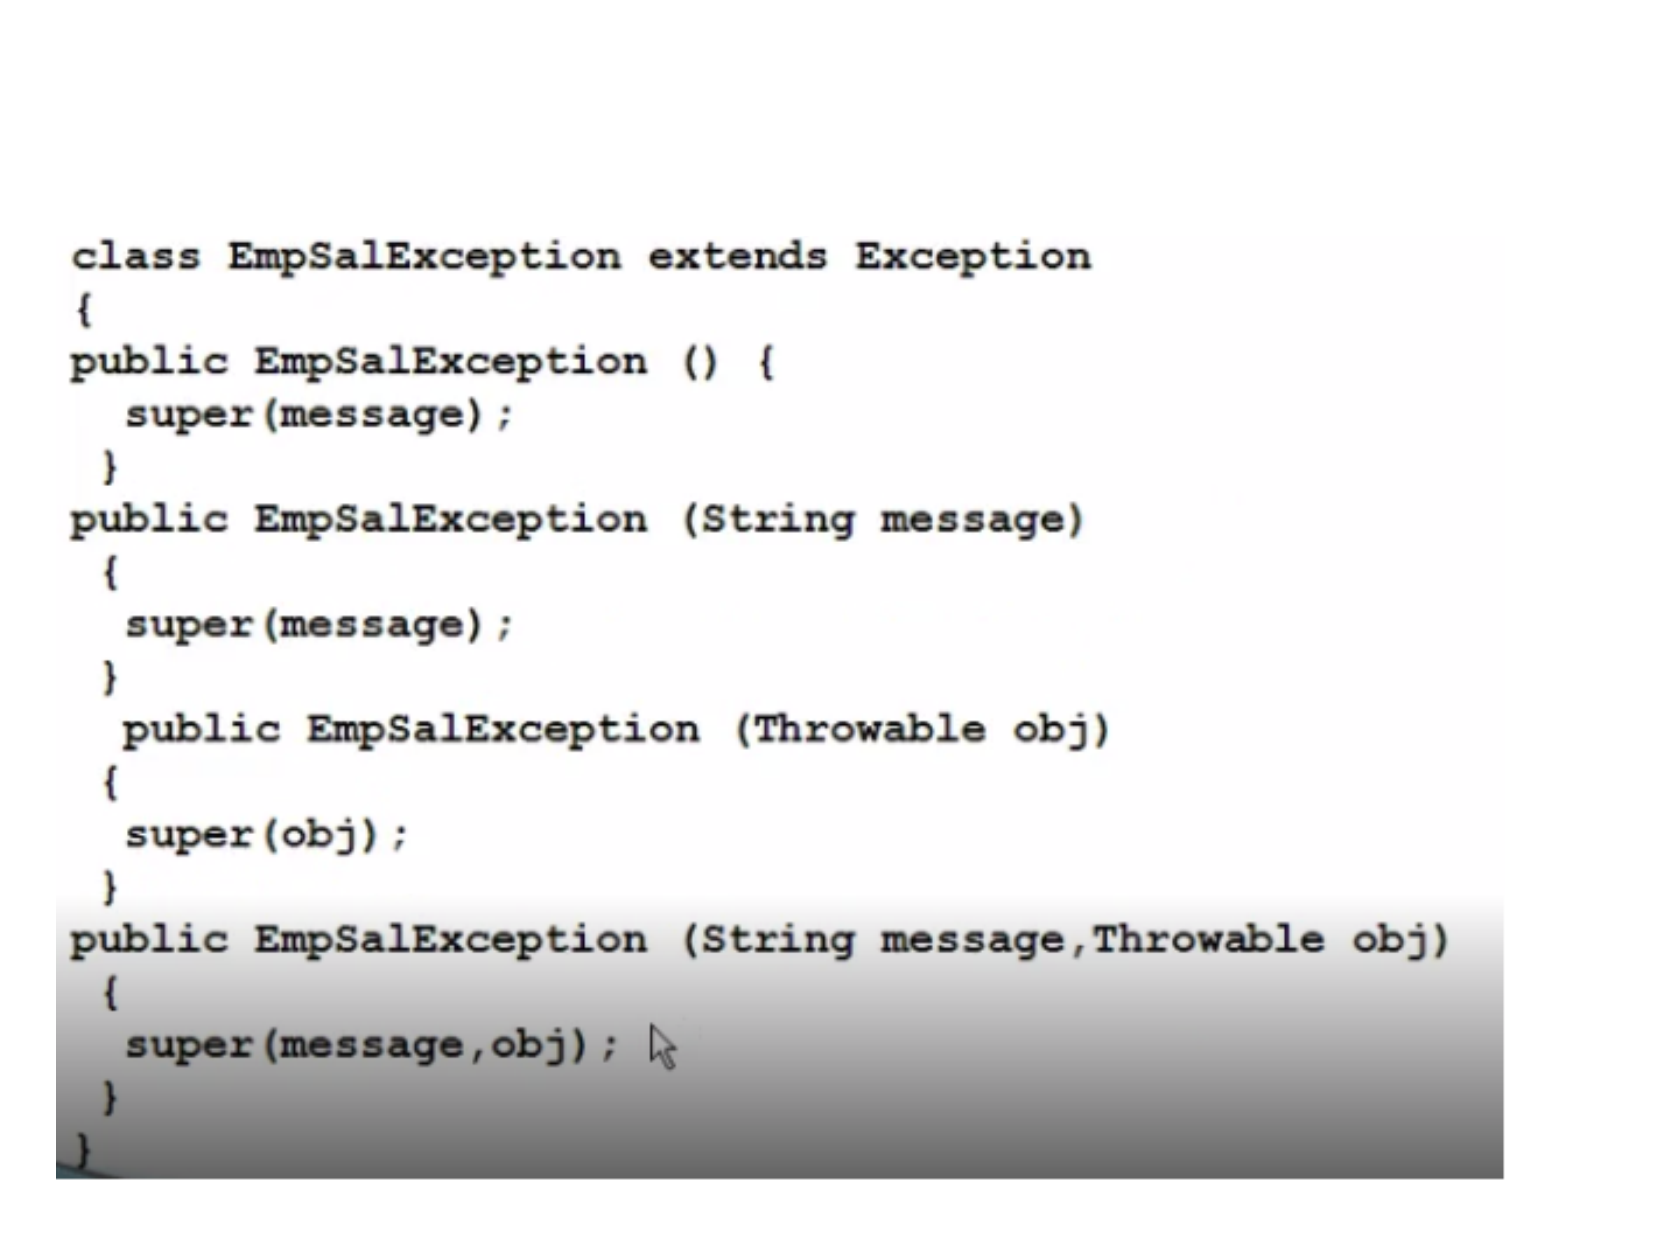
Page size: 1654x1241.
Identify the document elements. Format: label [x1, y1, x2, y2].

picture [56, 236, 1509, 1182]
